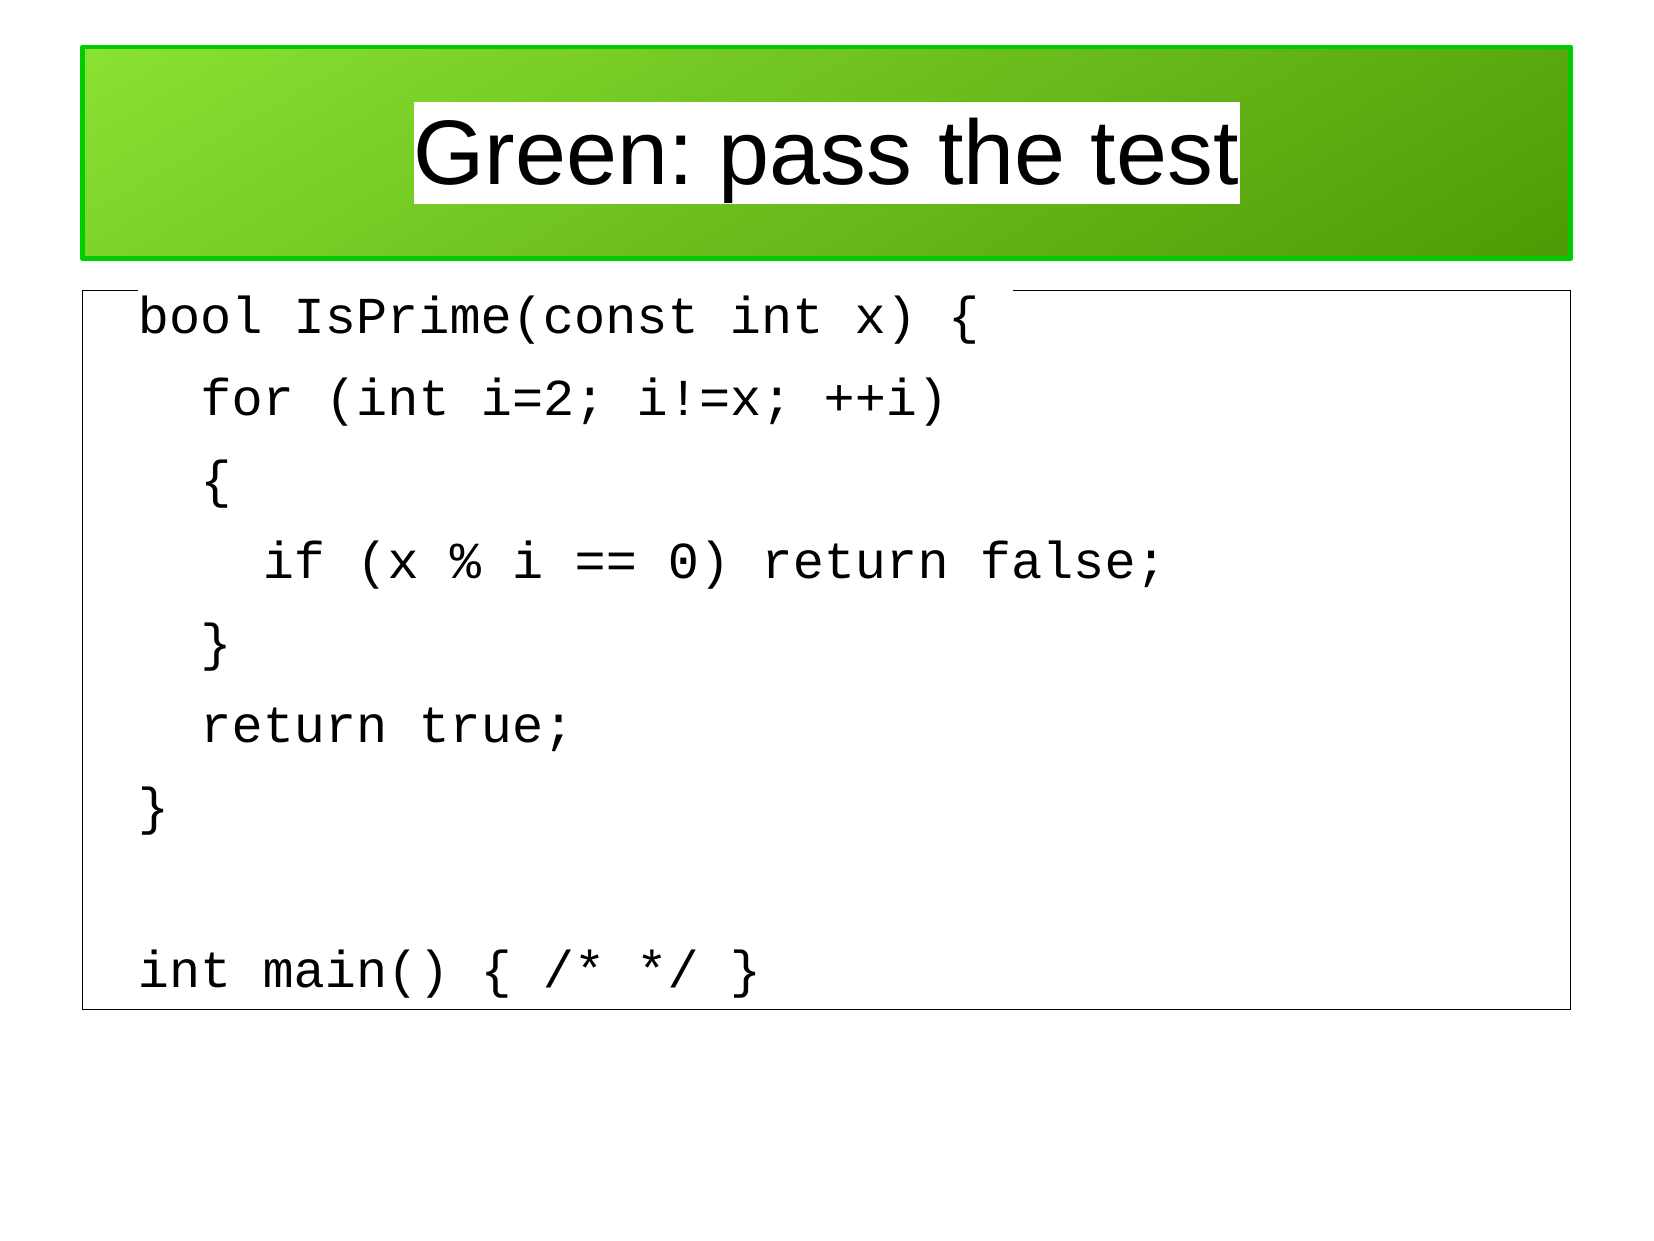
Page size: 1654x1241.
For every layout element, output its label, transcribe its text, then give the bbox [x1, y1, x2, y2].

title Green: pass the test [82, 47, 1571, 259]
list bool IsPrime(const int x) { for (int i=2; i!=x; ++i) { if (x % i == 0) return false; } return true; } int main() { /* */ } [82, 290, 1571, 1010]
